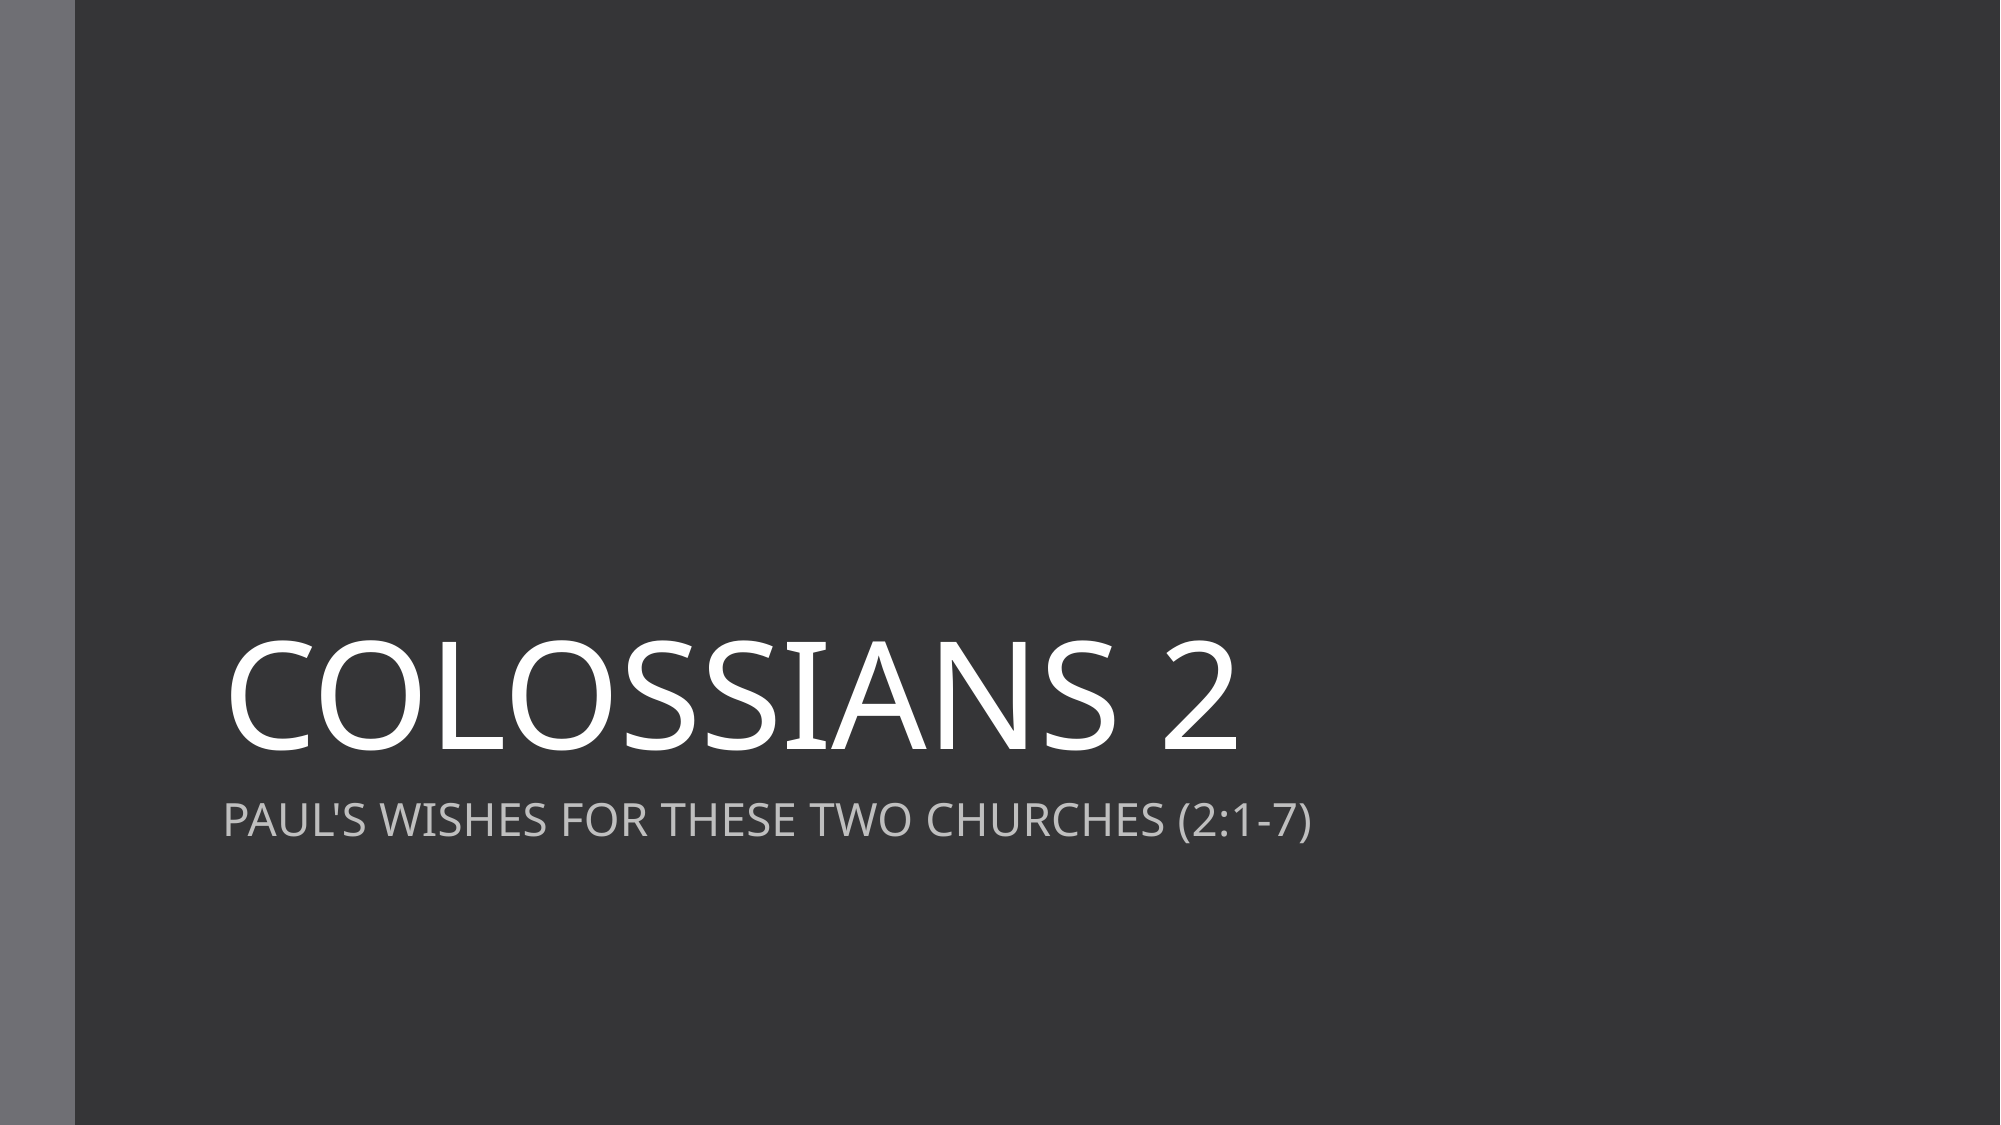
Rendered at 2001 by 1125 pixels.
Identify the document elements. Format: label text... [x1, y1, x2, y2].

title COLOSSIANS 2 [206, 124, 1752, 787]
subtitle PAUL'S WISHES FOR THESE TWO CHURCHES (2:1-7) [206, 787, 1752, 1066]
